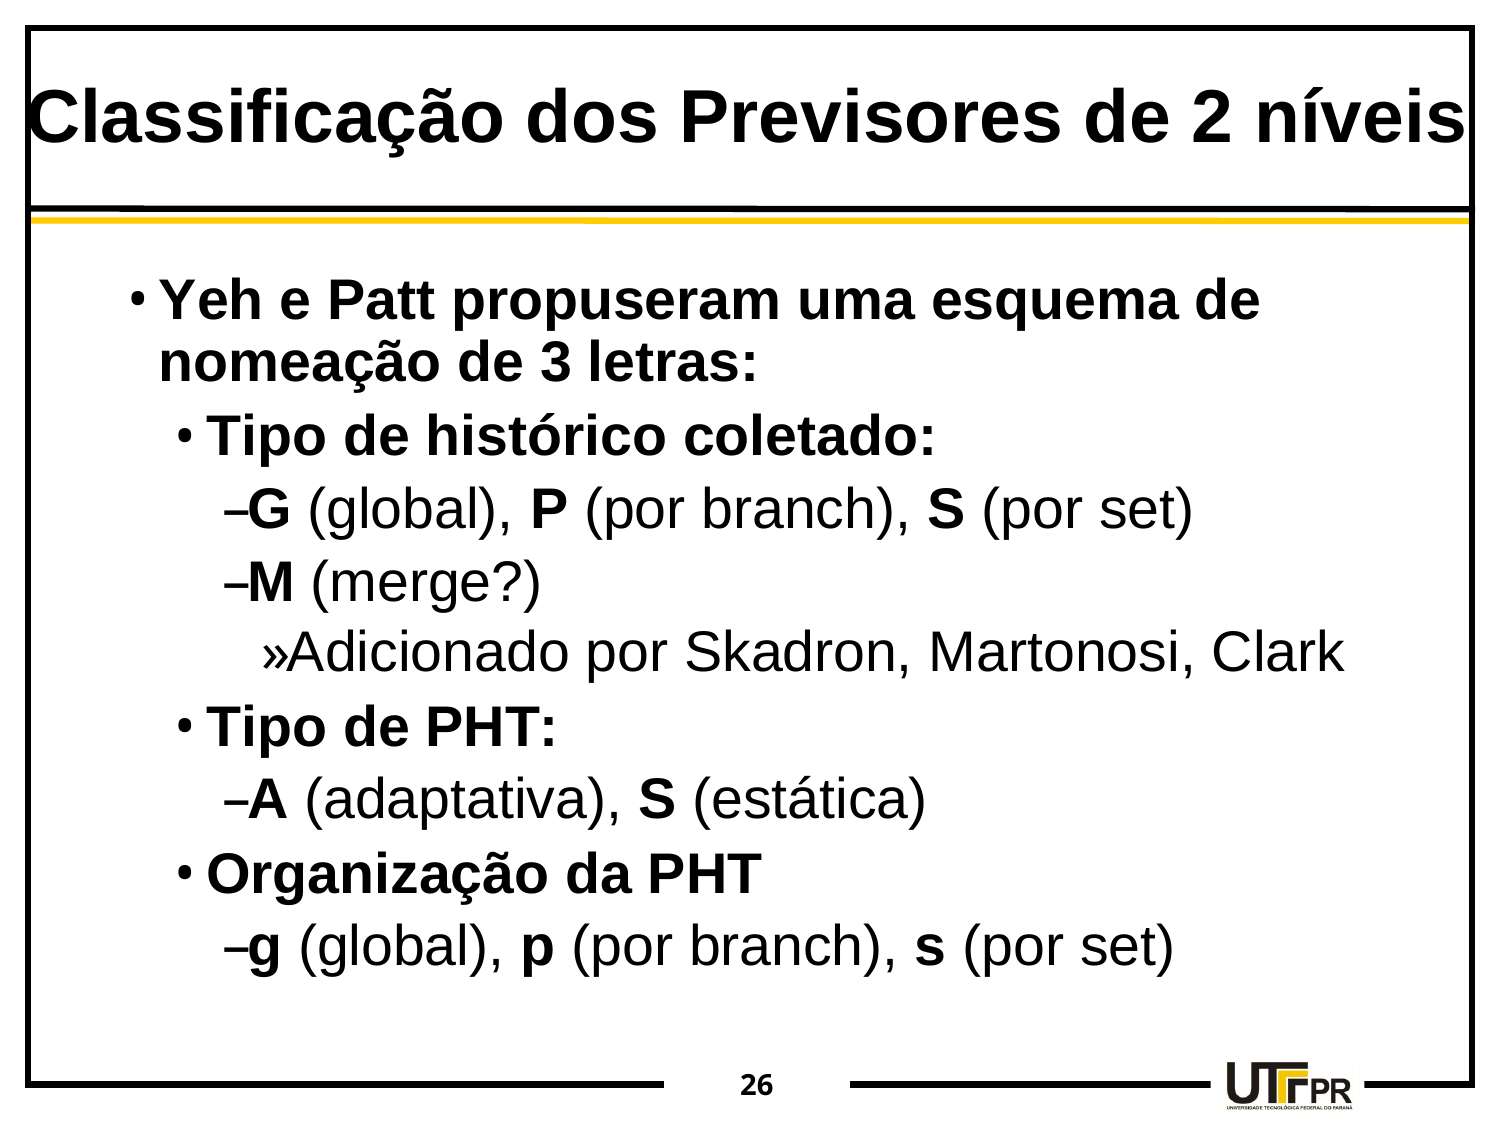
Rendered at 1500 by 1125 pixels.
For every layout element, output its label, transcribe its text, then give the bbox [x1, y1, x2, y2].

list Yeh e Patt propuseram uma esquema de nomeação de 3 letras: Tipo de histórico coletado: G (global), P (por branch), S (por set) M (merge?) Adicionado por Skadron, Martonosi, Clark Tipo de PHT: A (adaptativa), S (estática) Organização da PHT g (global), p (por branch), s (por set) [112, 262, 1375, 1050]
picture [1226, 1062, 1353, 1110]
title Classificação dos Previsores de 2 níveis [23, 35, 1471, 201]
